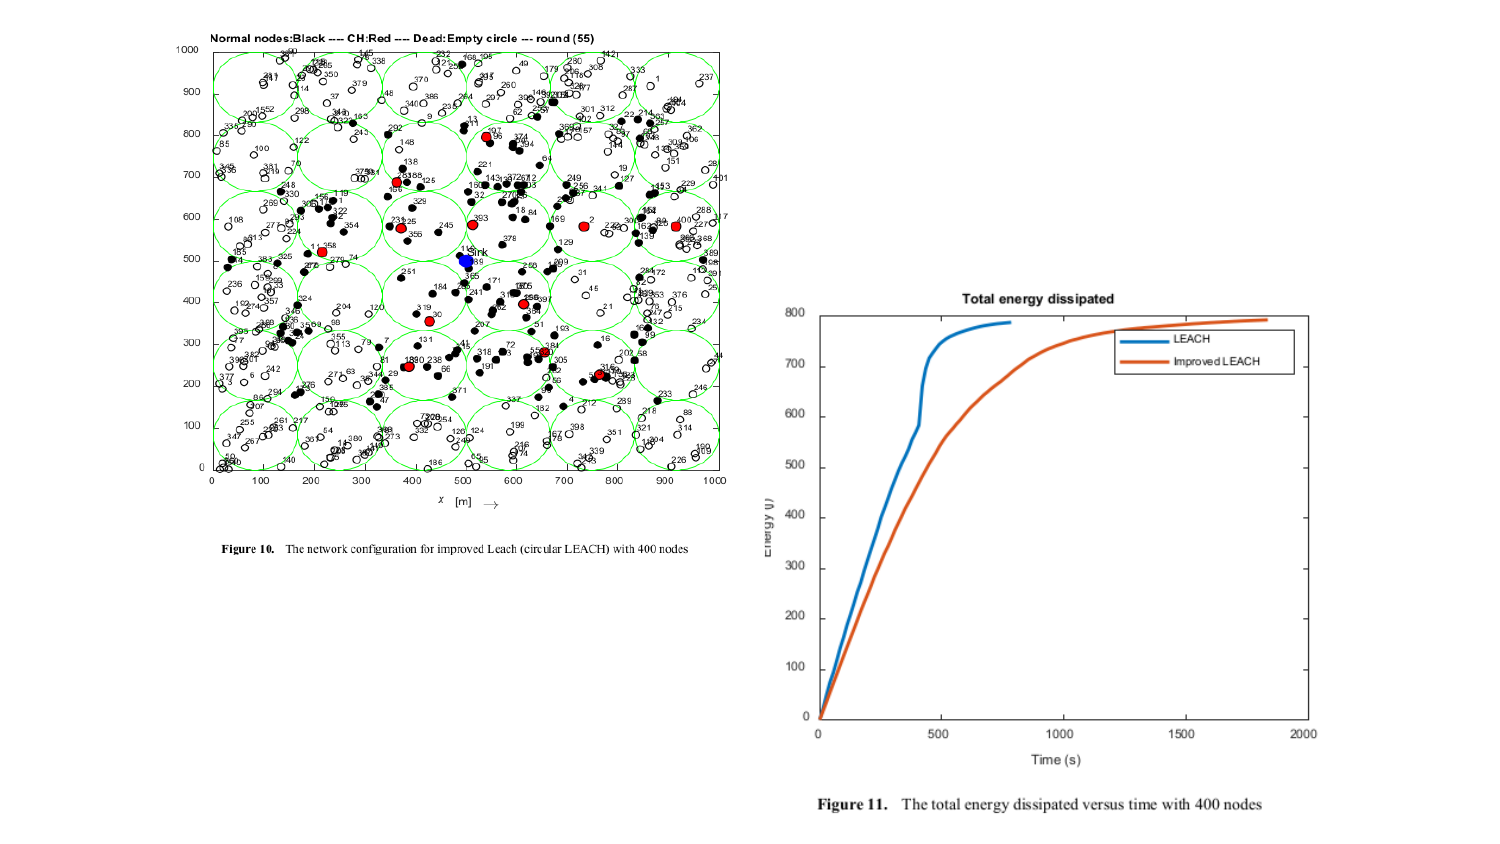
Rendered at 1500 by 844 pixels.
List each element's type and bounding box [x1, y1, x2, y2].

picture [764, 281, 1328, 844]
picture [172, 0, 736, 563]
